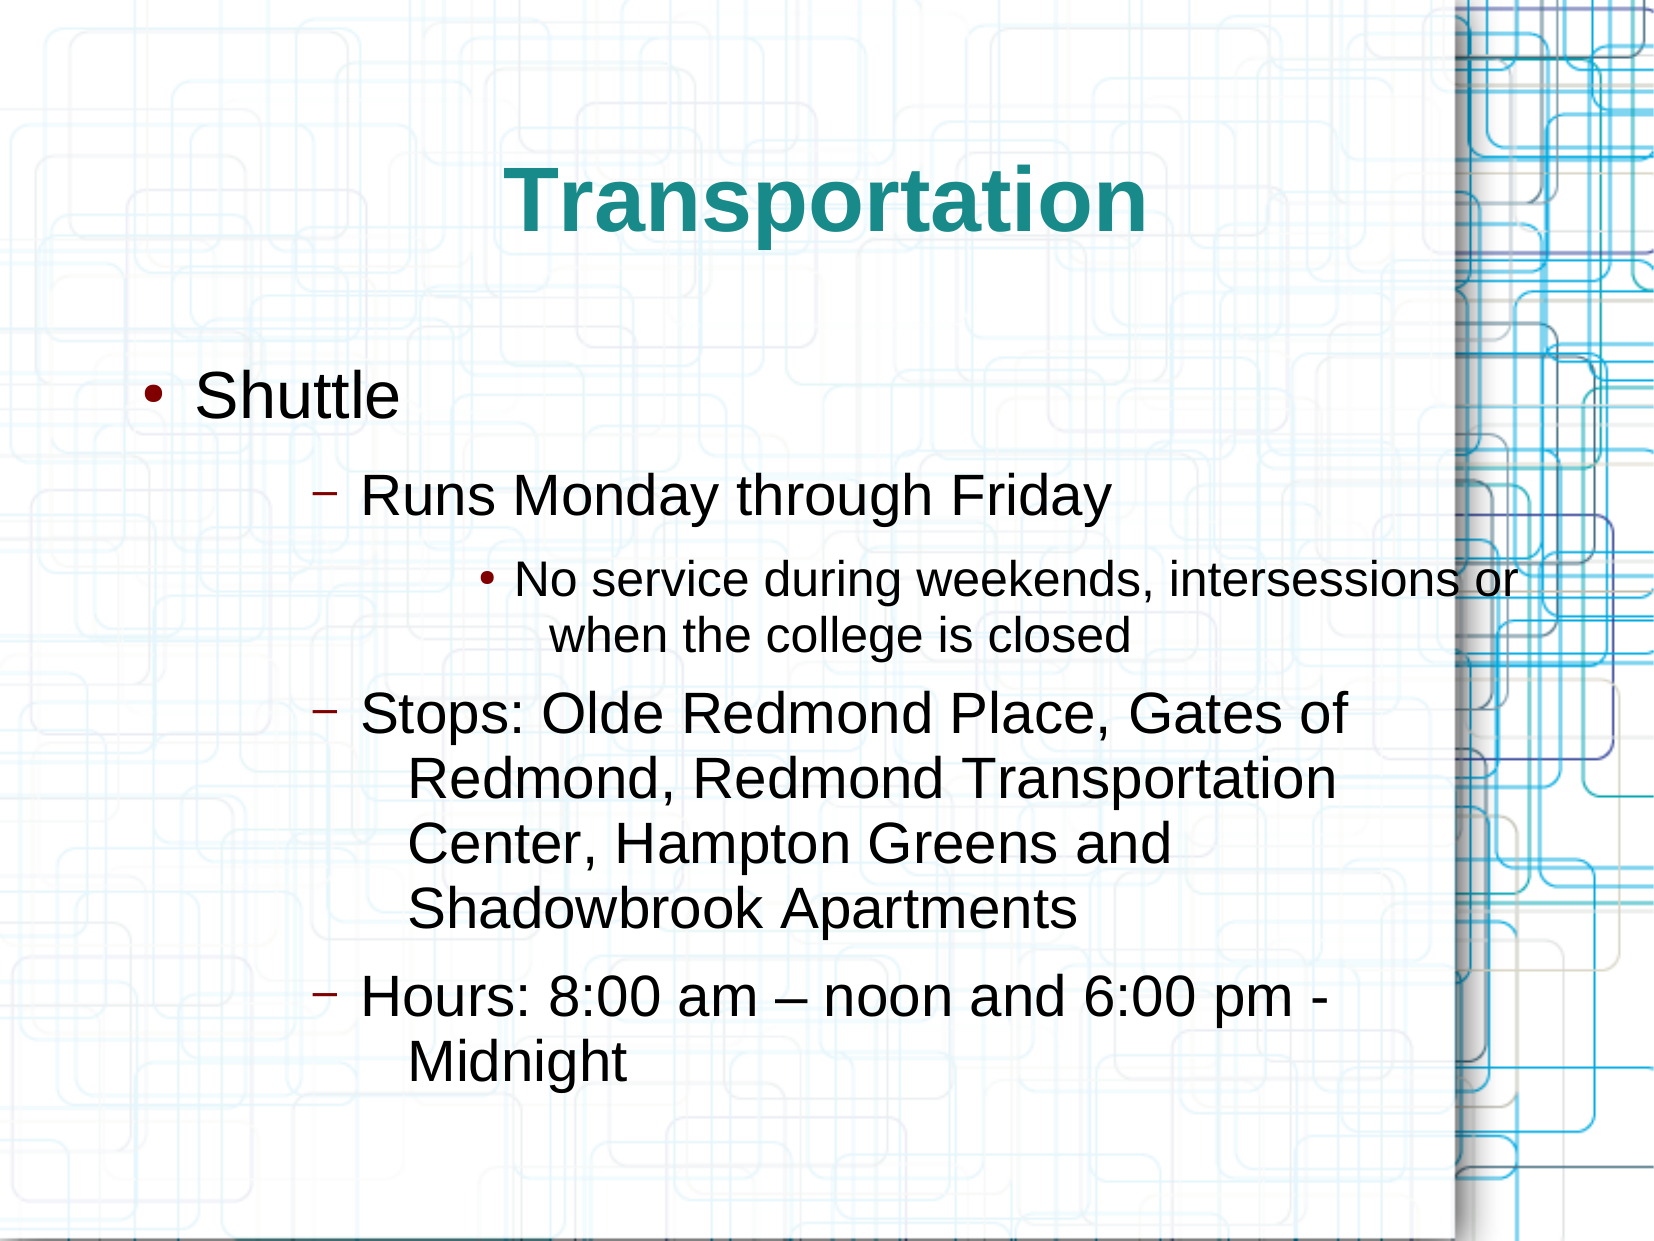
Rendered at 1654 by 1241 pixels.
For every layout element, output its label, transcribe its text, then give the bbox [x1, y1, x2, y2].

picture [0, 0, 1654, 1241]
title Transportation [123, 104, 1530, 295]
list Shuttle Runs Monday through Friday No service during weekends, intersessions or when the college is closed Stops: Olde Redmond Place, Gates of Redmond, Redmond Transportation Center, Hampton Greens and Shadowbrook Apartments Hours: 8:00 am – noon and 6:00 pm - Midnight [123, 358, 1530, 1103]
